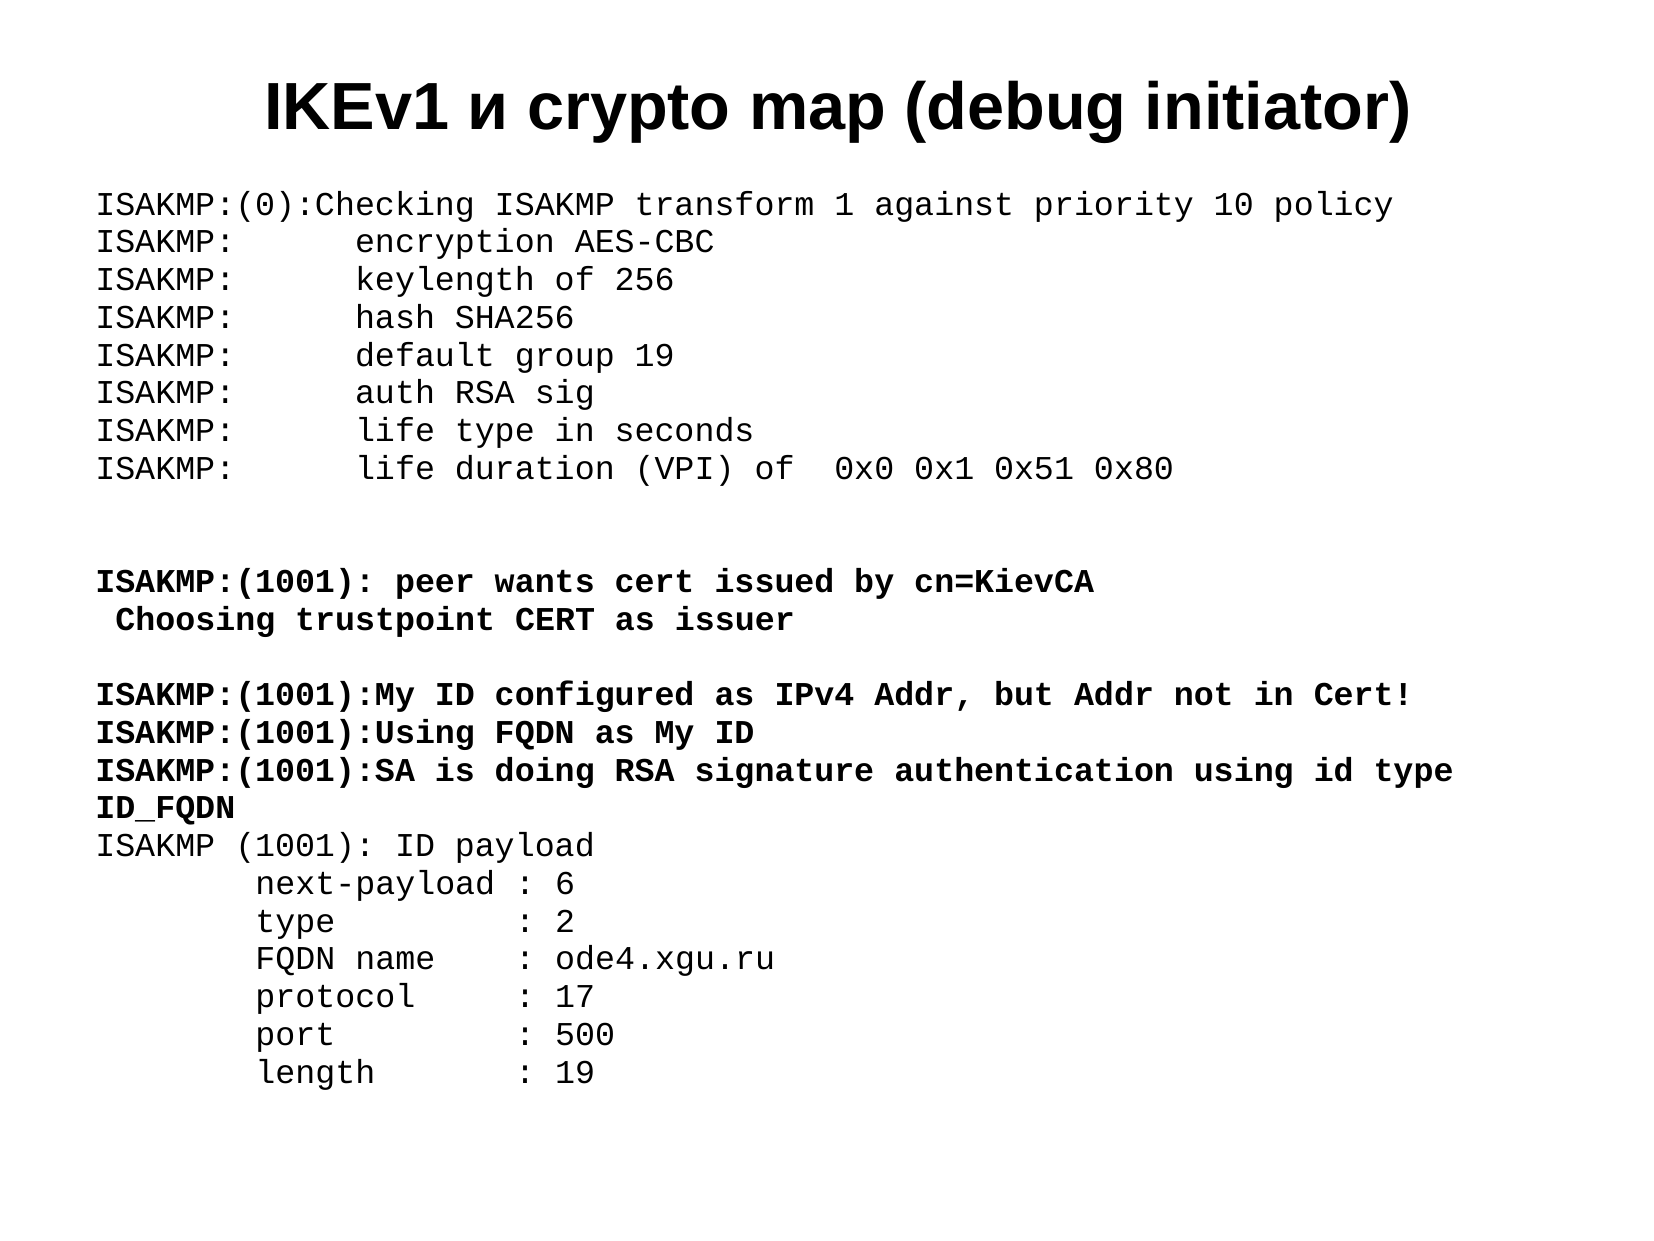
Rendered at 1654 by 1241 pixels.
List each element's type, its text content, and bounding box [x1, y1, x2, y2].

text_box IKEv1 и crypto map (debug initiator) [64, 37, 1613, 151]
list ISAKMP:(0):Checking ISAKMP transform 1 against priority 10 policy ISAKMP: encryption AES-CBC ISAKMP: keylength of 256 ISAKMP: hash SHA256 ISAKMP: default group 19 ISAKMP: auth RSA sig ISAKMP: life type in seconds ISAKMP: life duration (VPI) of 0x0 0x1 0x51 0x80 ISAKMP:(1001): peer wants cert issued by cn=KievCA Choosing trustpoint CERT as issuer ISAKMP:(1001):My ID configured as IPv4 Addr, but Addr not in Cert! ISAKMP:(1001):Using FQDN as My ID ISAKMP:(1001):SA is doing RSA signature authentication using id type ID_FQDN ISAKMP (1001): ID payload next-payload : 6 type : 2 FQDN name : ode4.xgu.ru protocol : 17 port : 500 length : 19 [95, 187, 1538, 1208]
